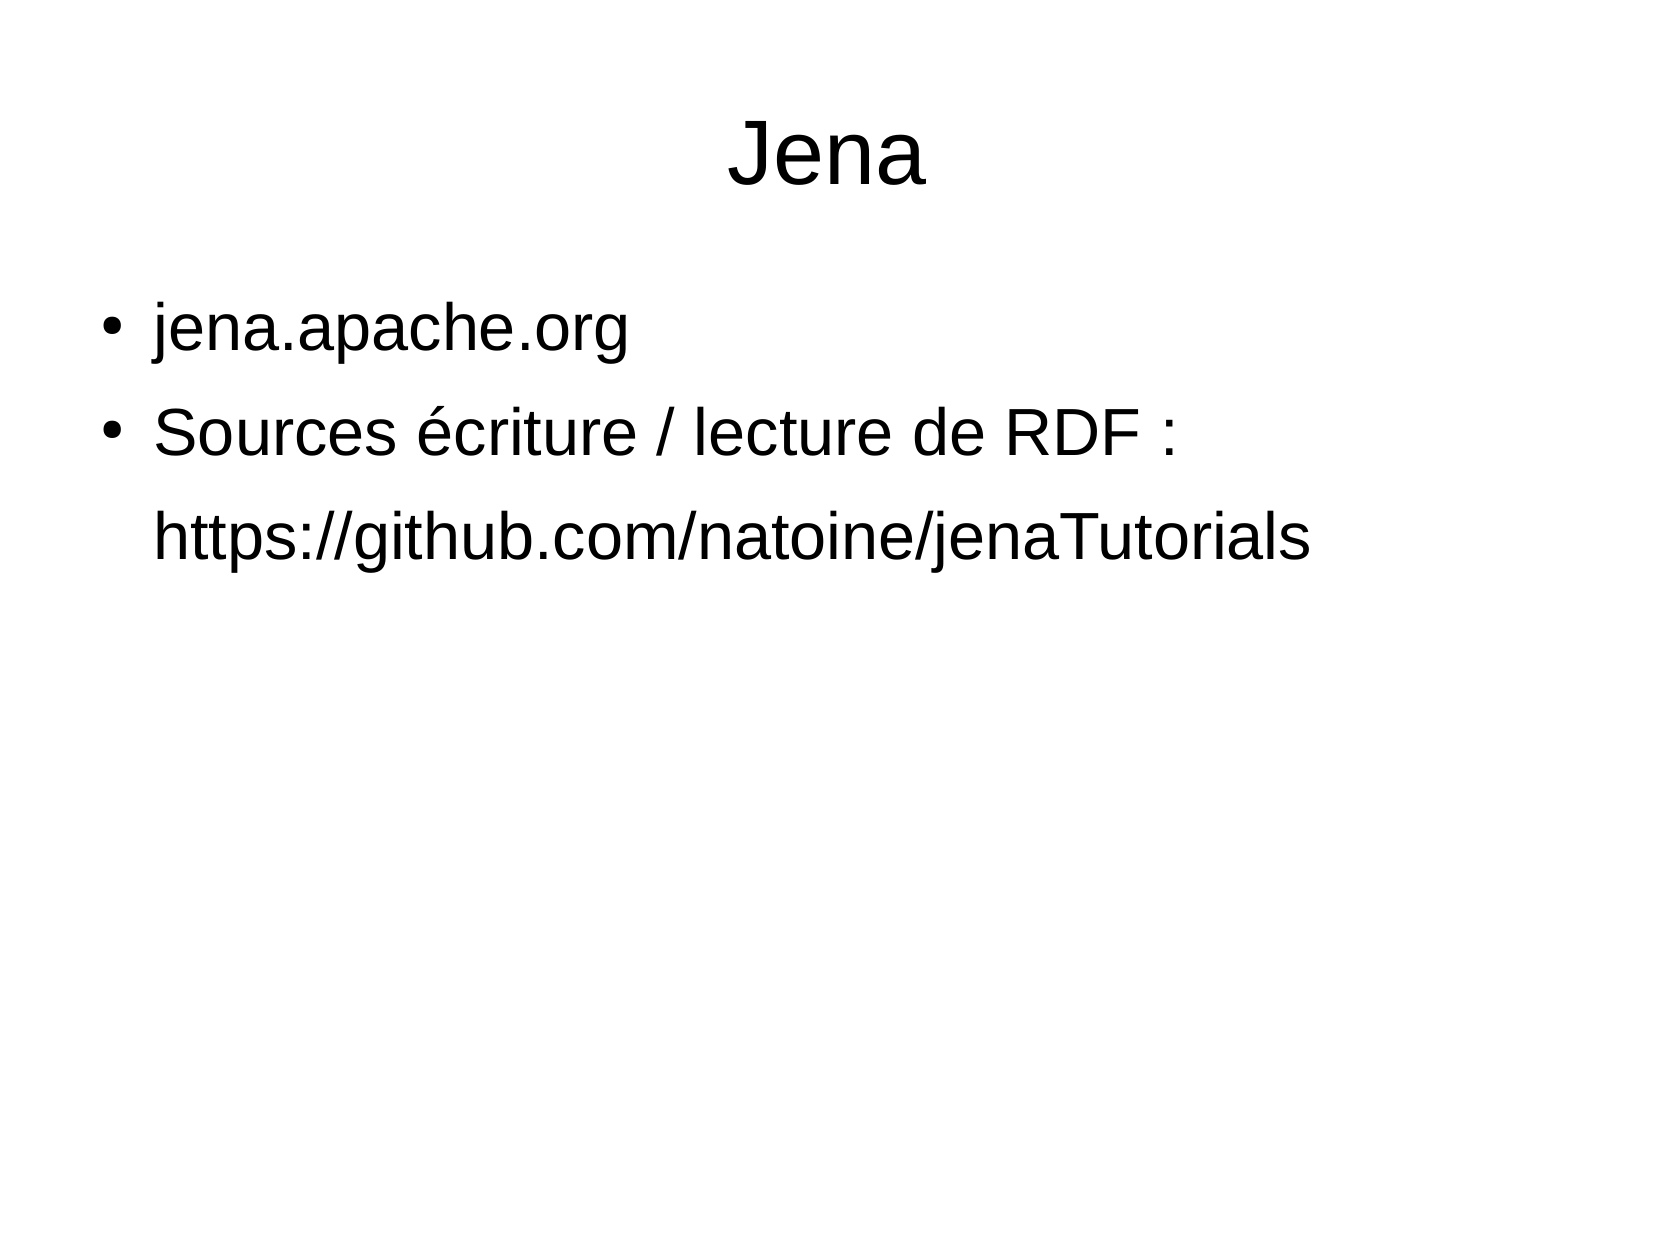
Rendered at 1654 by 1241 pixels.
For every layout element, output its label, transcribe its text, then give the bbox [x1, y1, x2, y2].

list jena.apache.org Sources écriture / lecture de RDF : https://github.com/natoine/jenaTutorials [82, 290, 1538, 1010]
title Jena [82, 49, 1571, 257]
